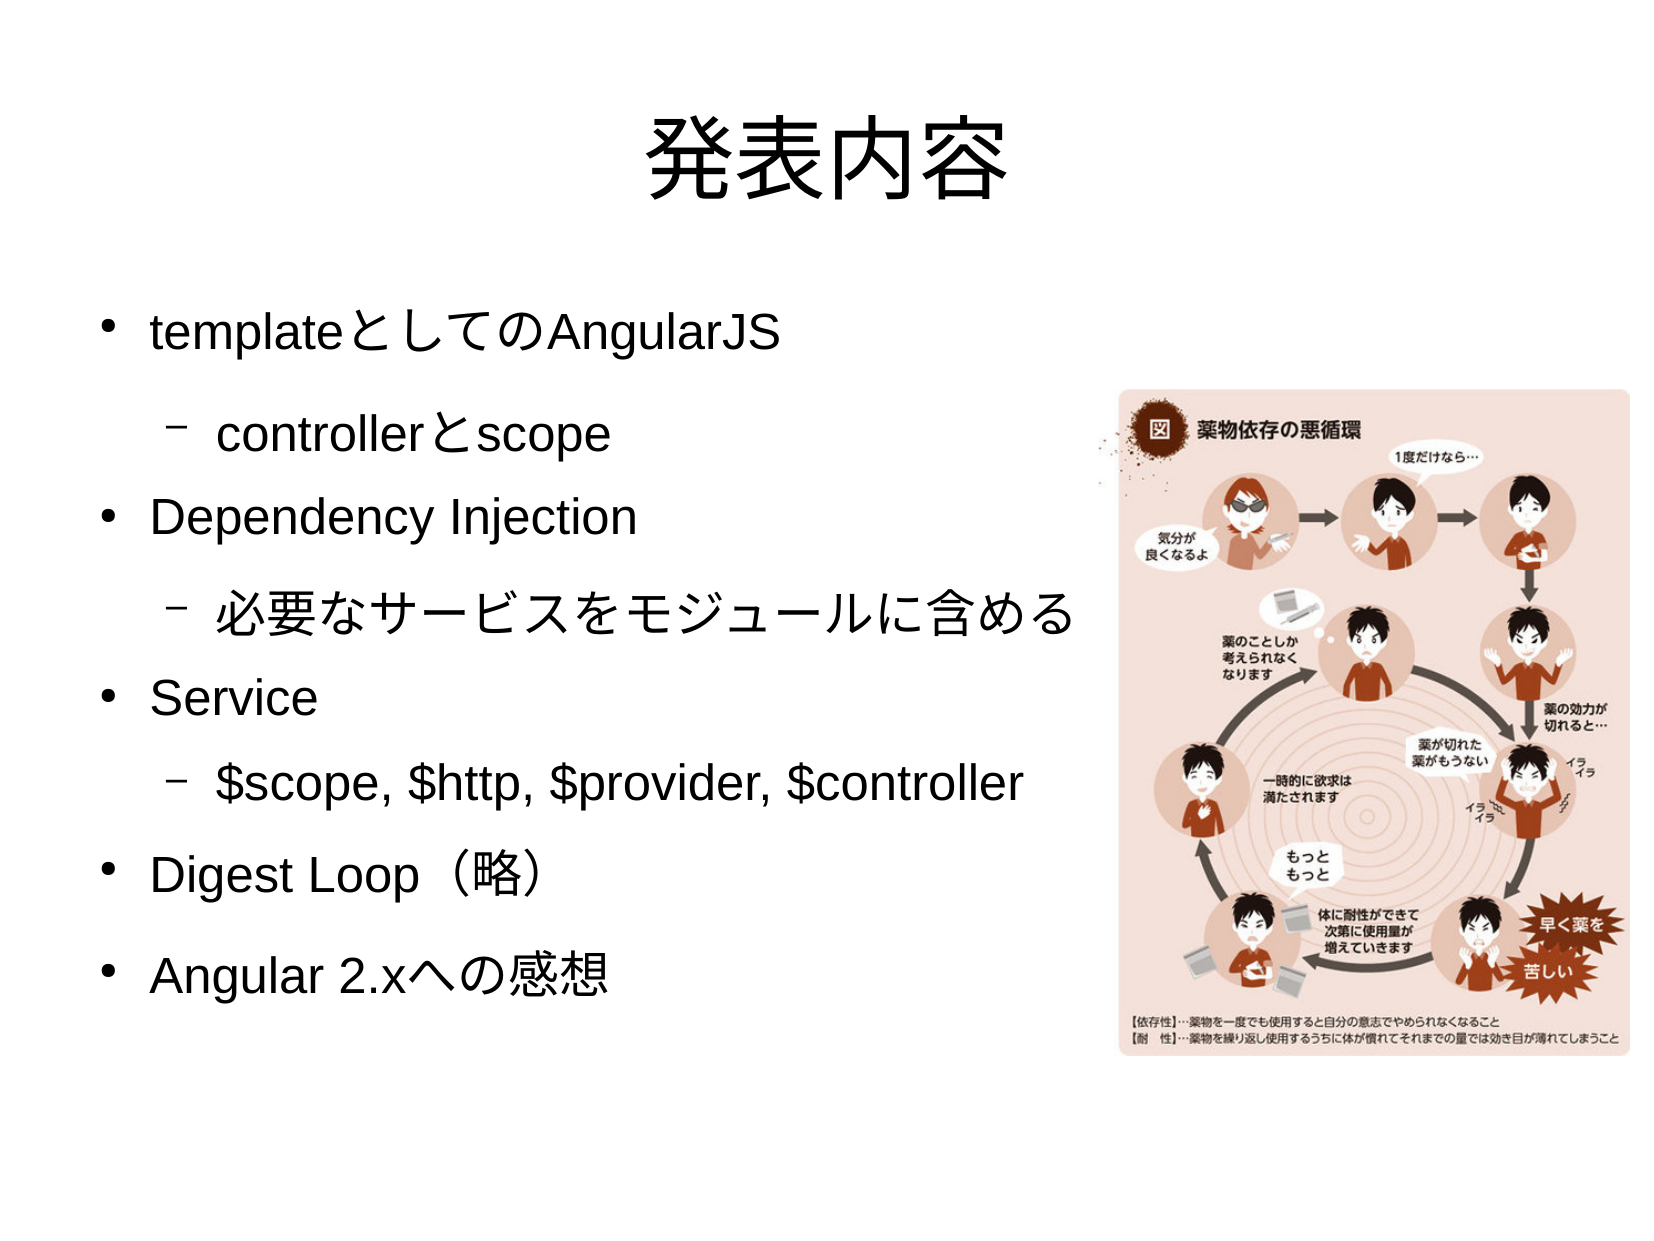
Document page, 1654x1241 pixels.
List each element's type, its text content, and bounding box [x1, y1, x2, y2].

list templateとしてのAngularJS controllerとscope Dependency Injection 必要なサービスをモジュールに含める Service $scope, $http, $provider, $controller Digest Loop（略） Angular 2.xへの感想 [82, 290, 1571, 1010]
title 発表内容 [82, 49, 1571, 257]
picture [1098, 389, 1630, 1056]
